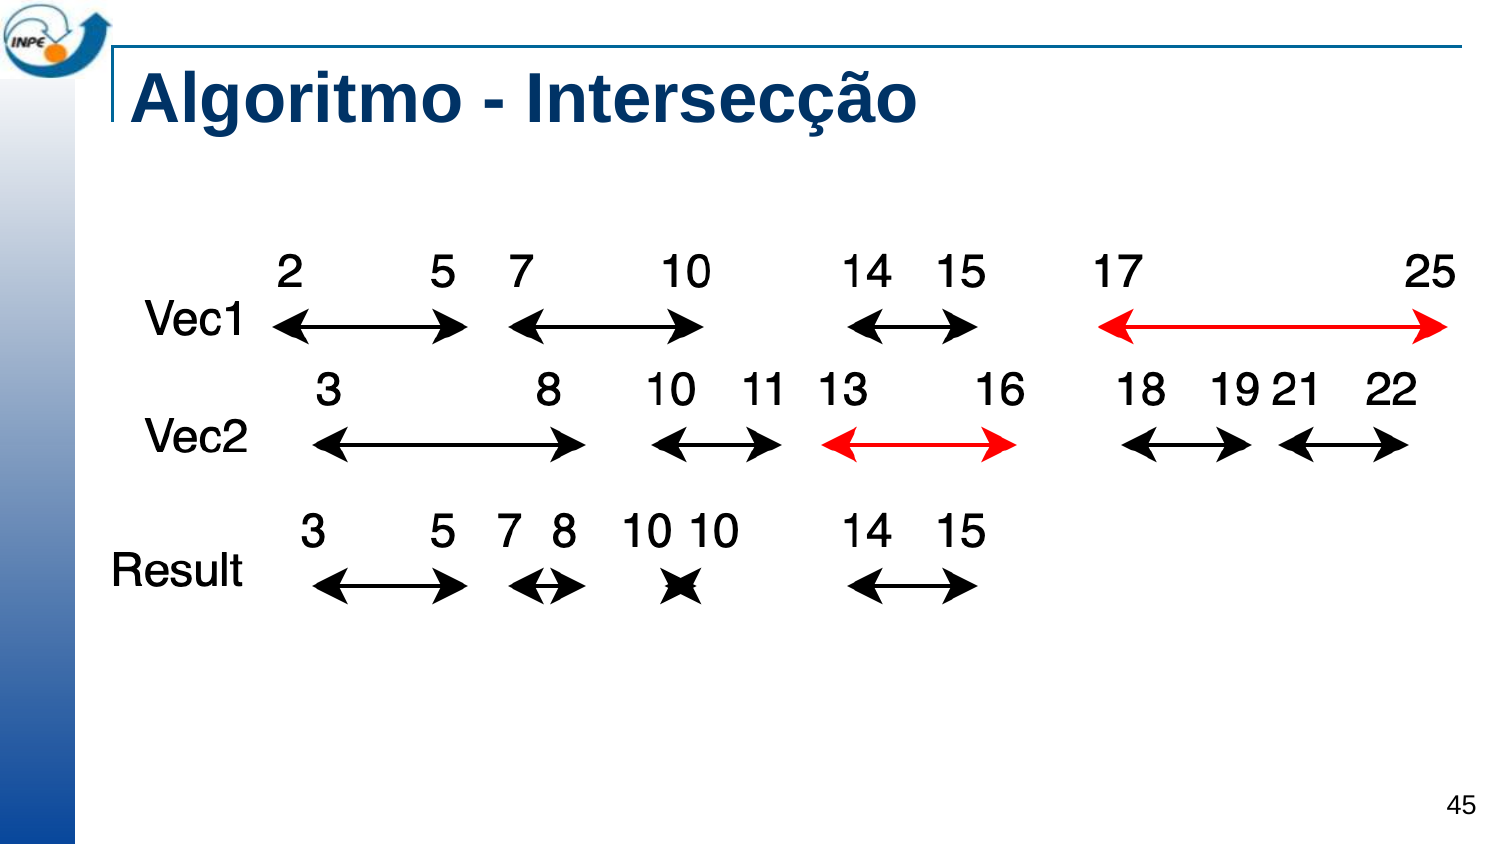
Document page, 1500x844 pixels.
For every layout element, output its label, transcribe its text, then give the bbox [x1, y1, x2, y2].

slide_number <number> [1403, 779, 1494, 844]
title Algoritmo - Intersecção [112, 46, 1450, 141]
picture [0, 0, 113, 79]
picture [72, 224, 1490, 620]
